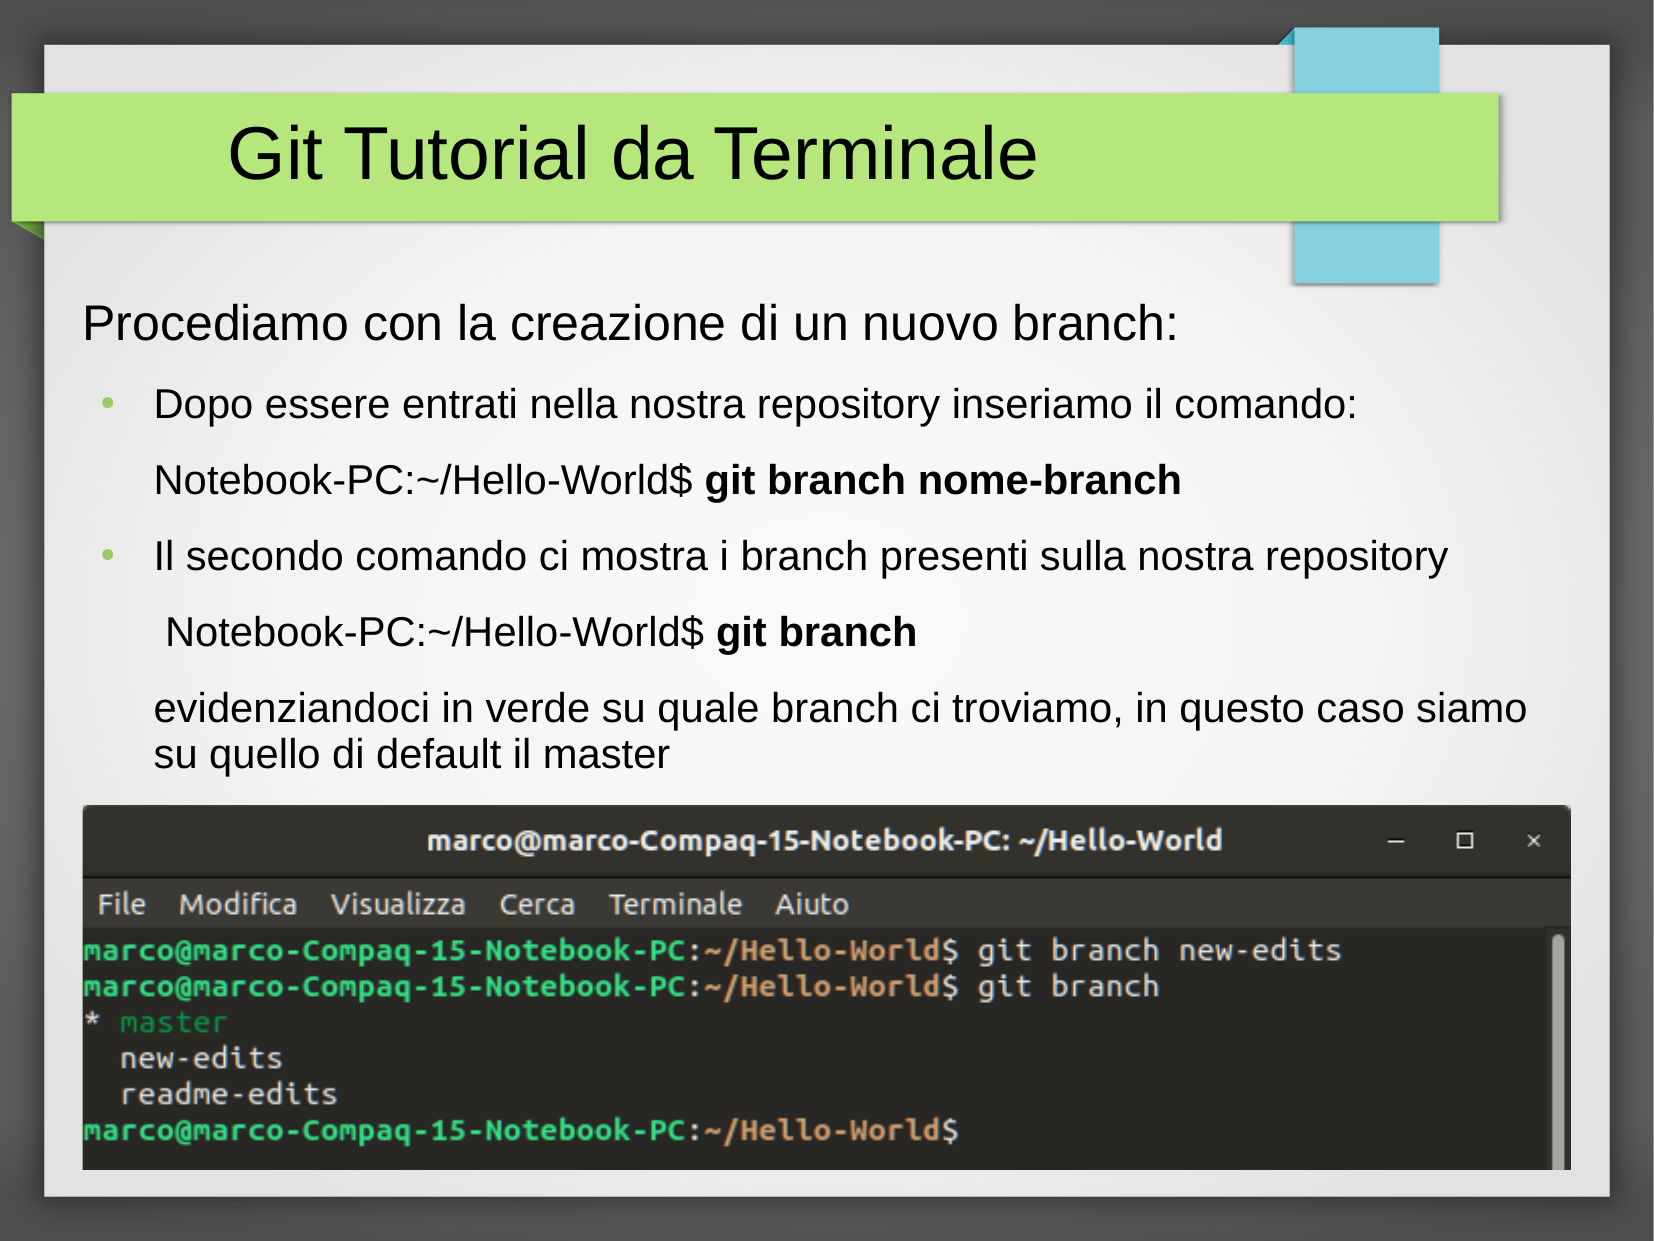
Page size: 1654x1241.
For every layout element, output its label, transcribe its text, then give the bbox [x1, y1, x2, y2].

picture [0, 0, 1654, 1241]
title Git Tutorial da Terminale [82, 94, 1264, 213]
list Procediamo con la creazione di un nuovo branch: Dopo essere entrati nella nostra repository inseriamo il comando: Notebook-PC:~/Hello-World$ git branch nome-branch Il secondo comando ci mostra i branch presenti sulla nostra repository Notebook-PC:~/Hello-World$ git branch evidenziandoci in verde su quale branch ci troviamo, in questo caso siamo su quello di default il master [82, 295, 1571, 805]
